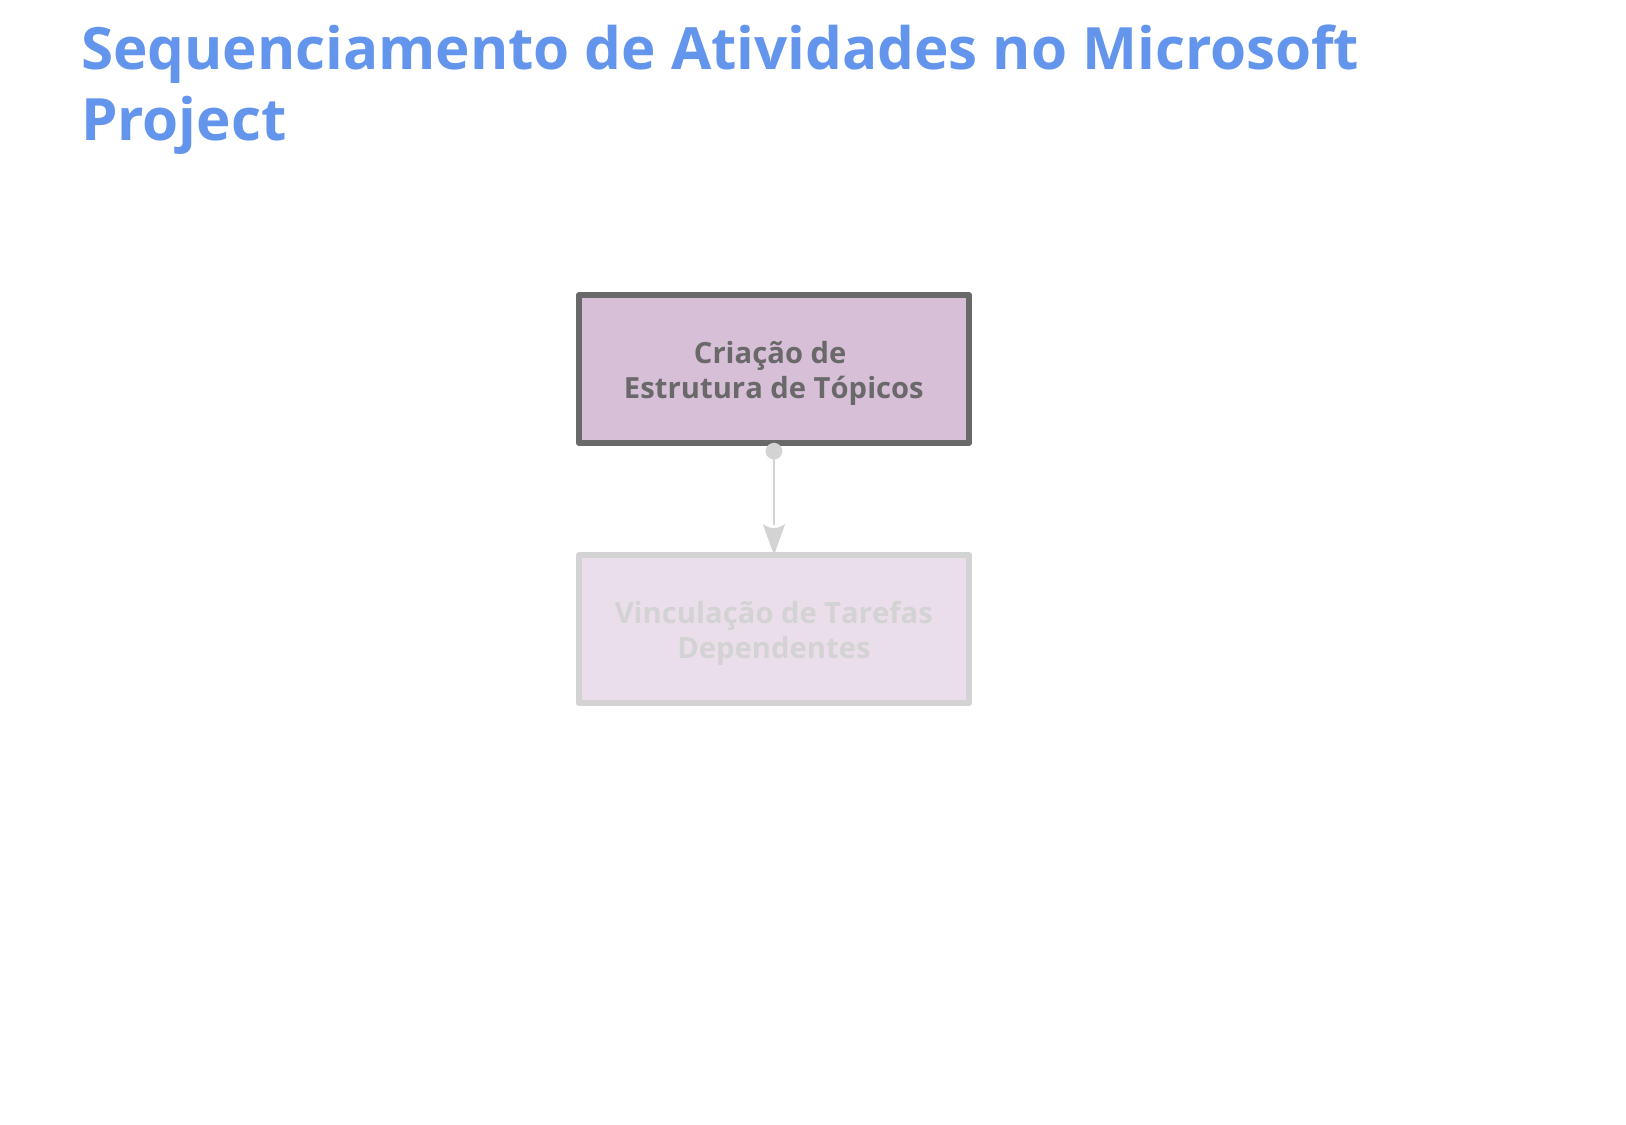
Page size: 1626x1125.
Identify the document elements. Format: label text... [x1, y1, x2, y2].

text_box Criação de Estrutura de Tópicos [578, 295, 970, 443]
title Sequenciamento de Atividades no Microsoft Project [81, 41, 1544, 122]
text_box Vinculação de Tarefas Dependentes [578, 555, 970, 703]
